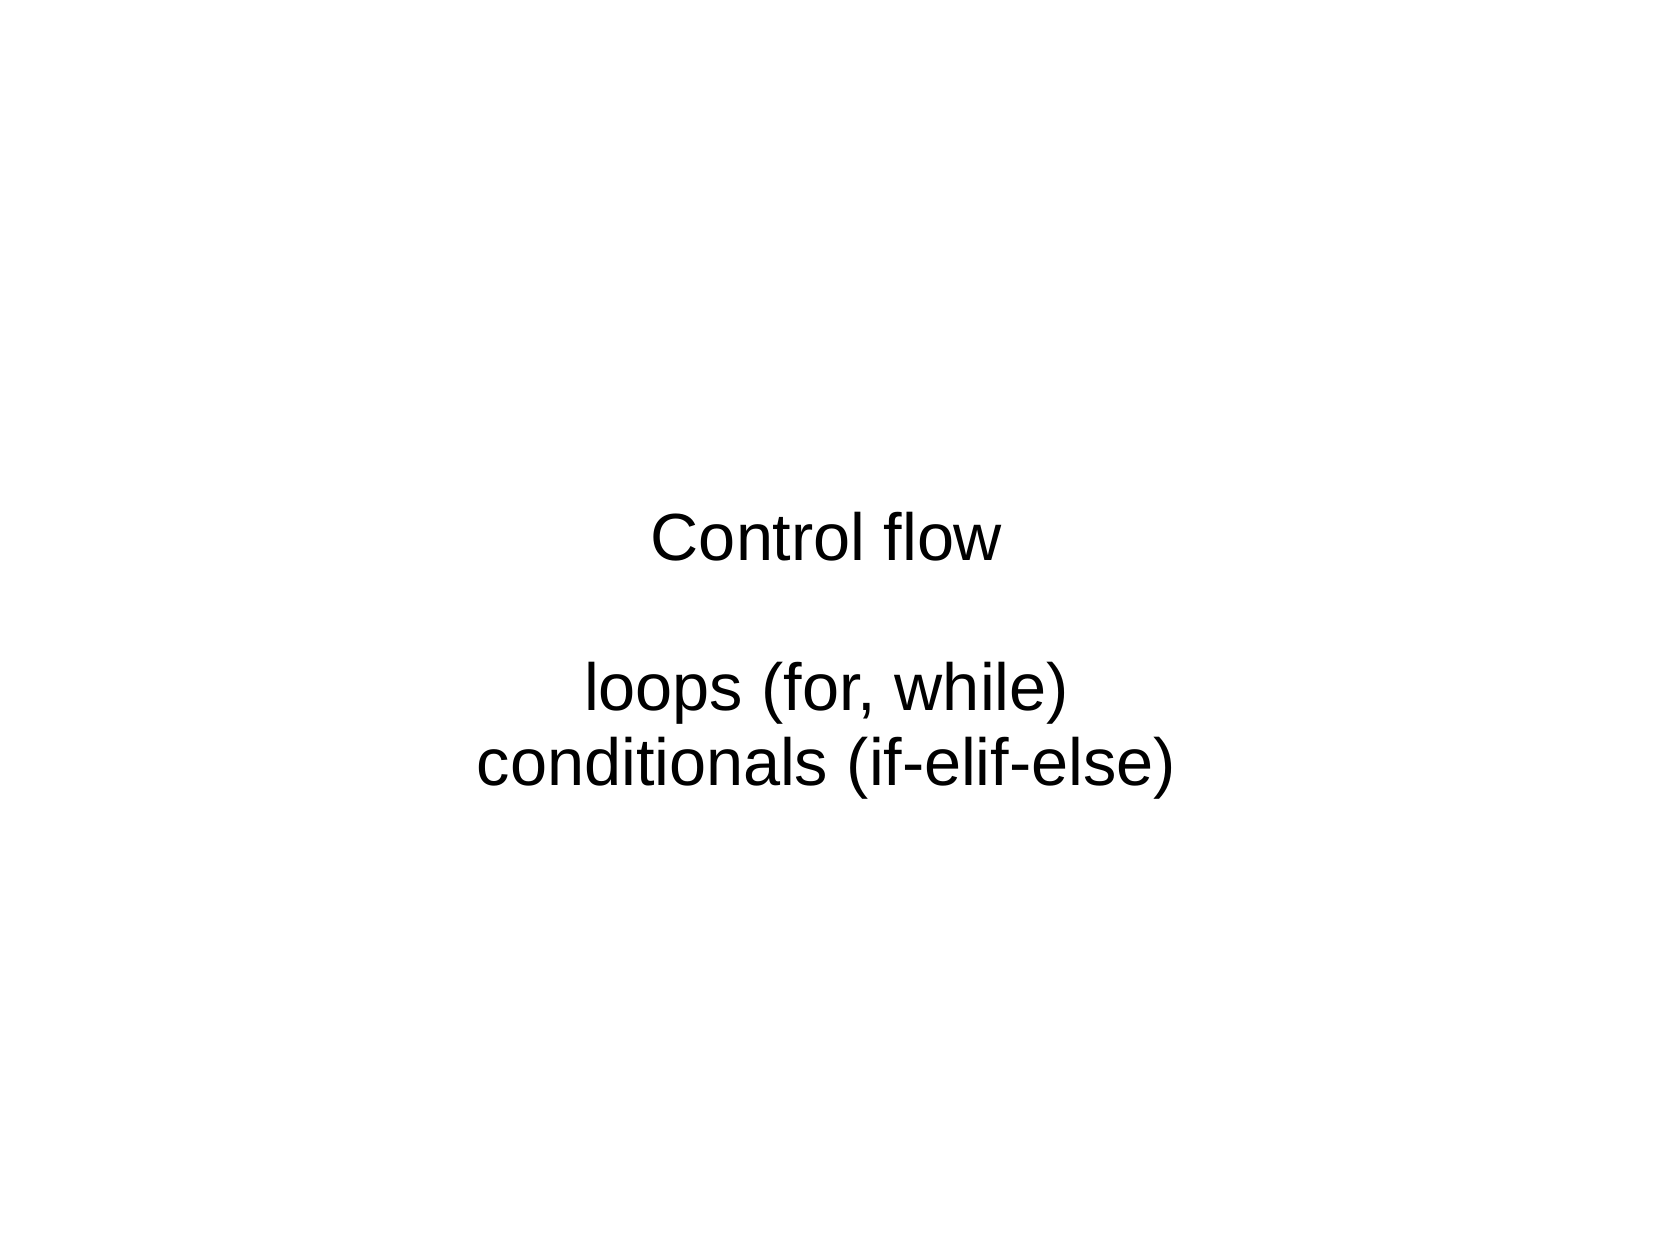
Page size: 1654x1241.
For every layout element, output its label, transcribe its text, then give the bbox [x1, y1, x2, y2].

subtitle Control flow loops (for, while) conditionals (if-elif-else) [82, 290, 1571, 1010]
